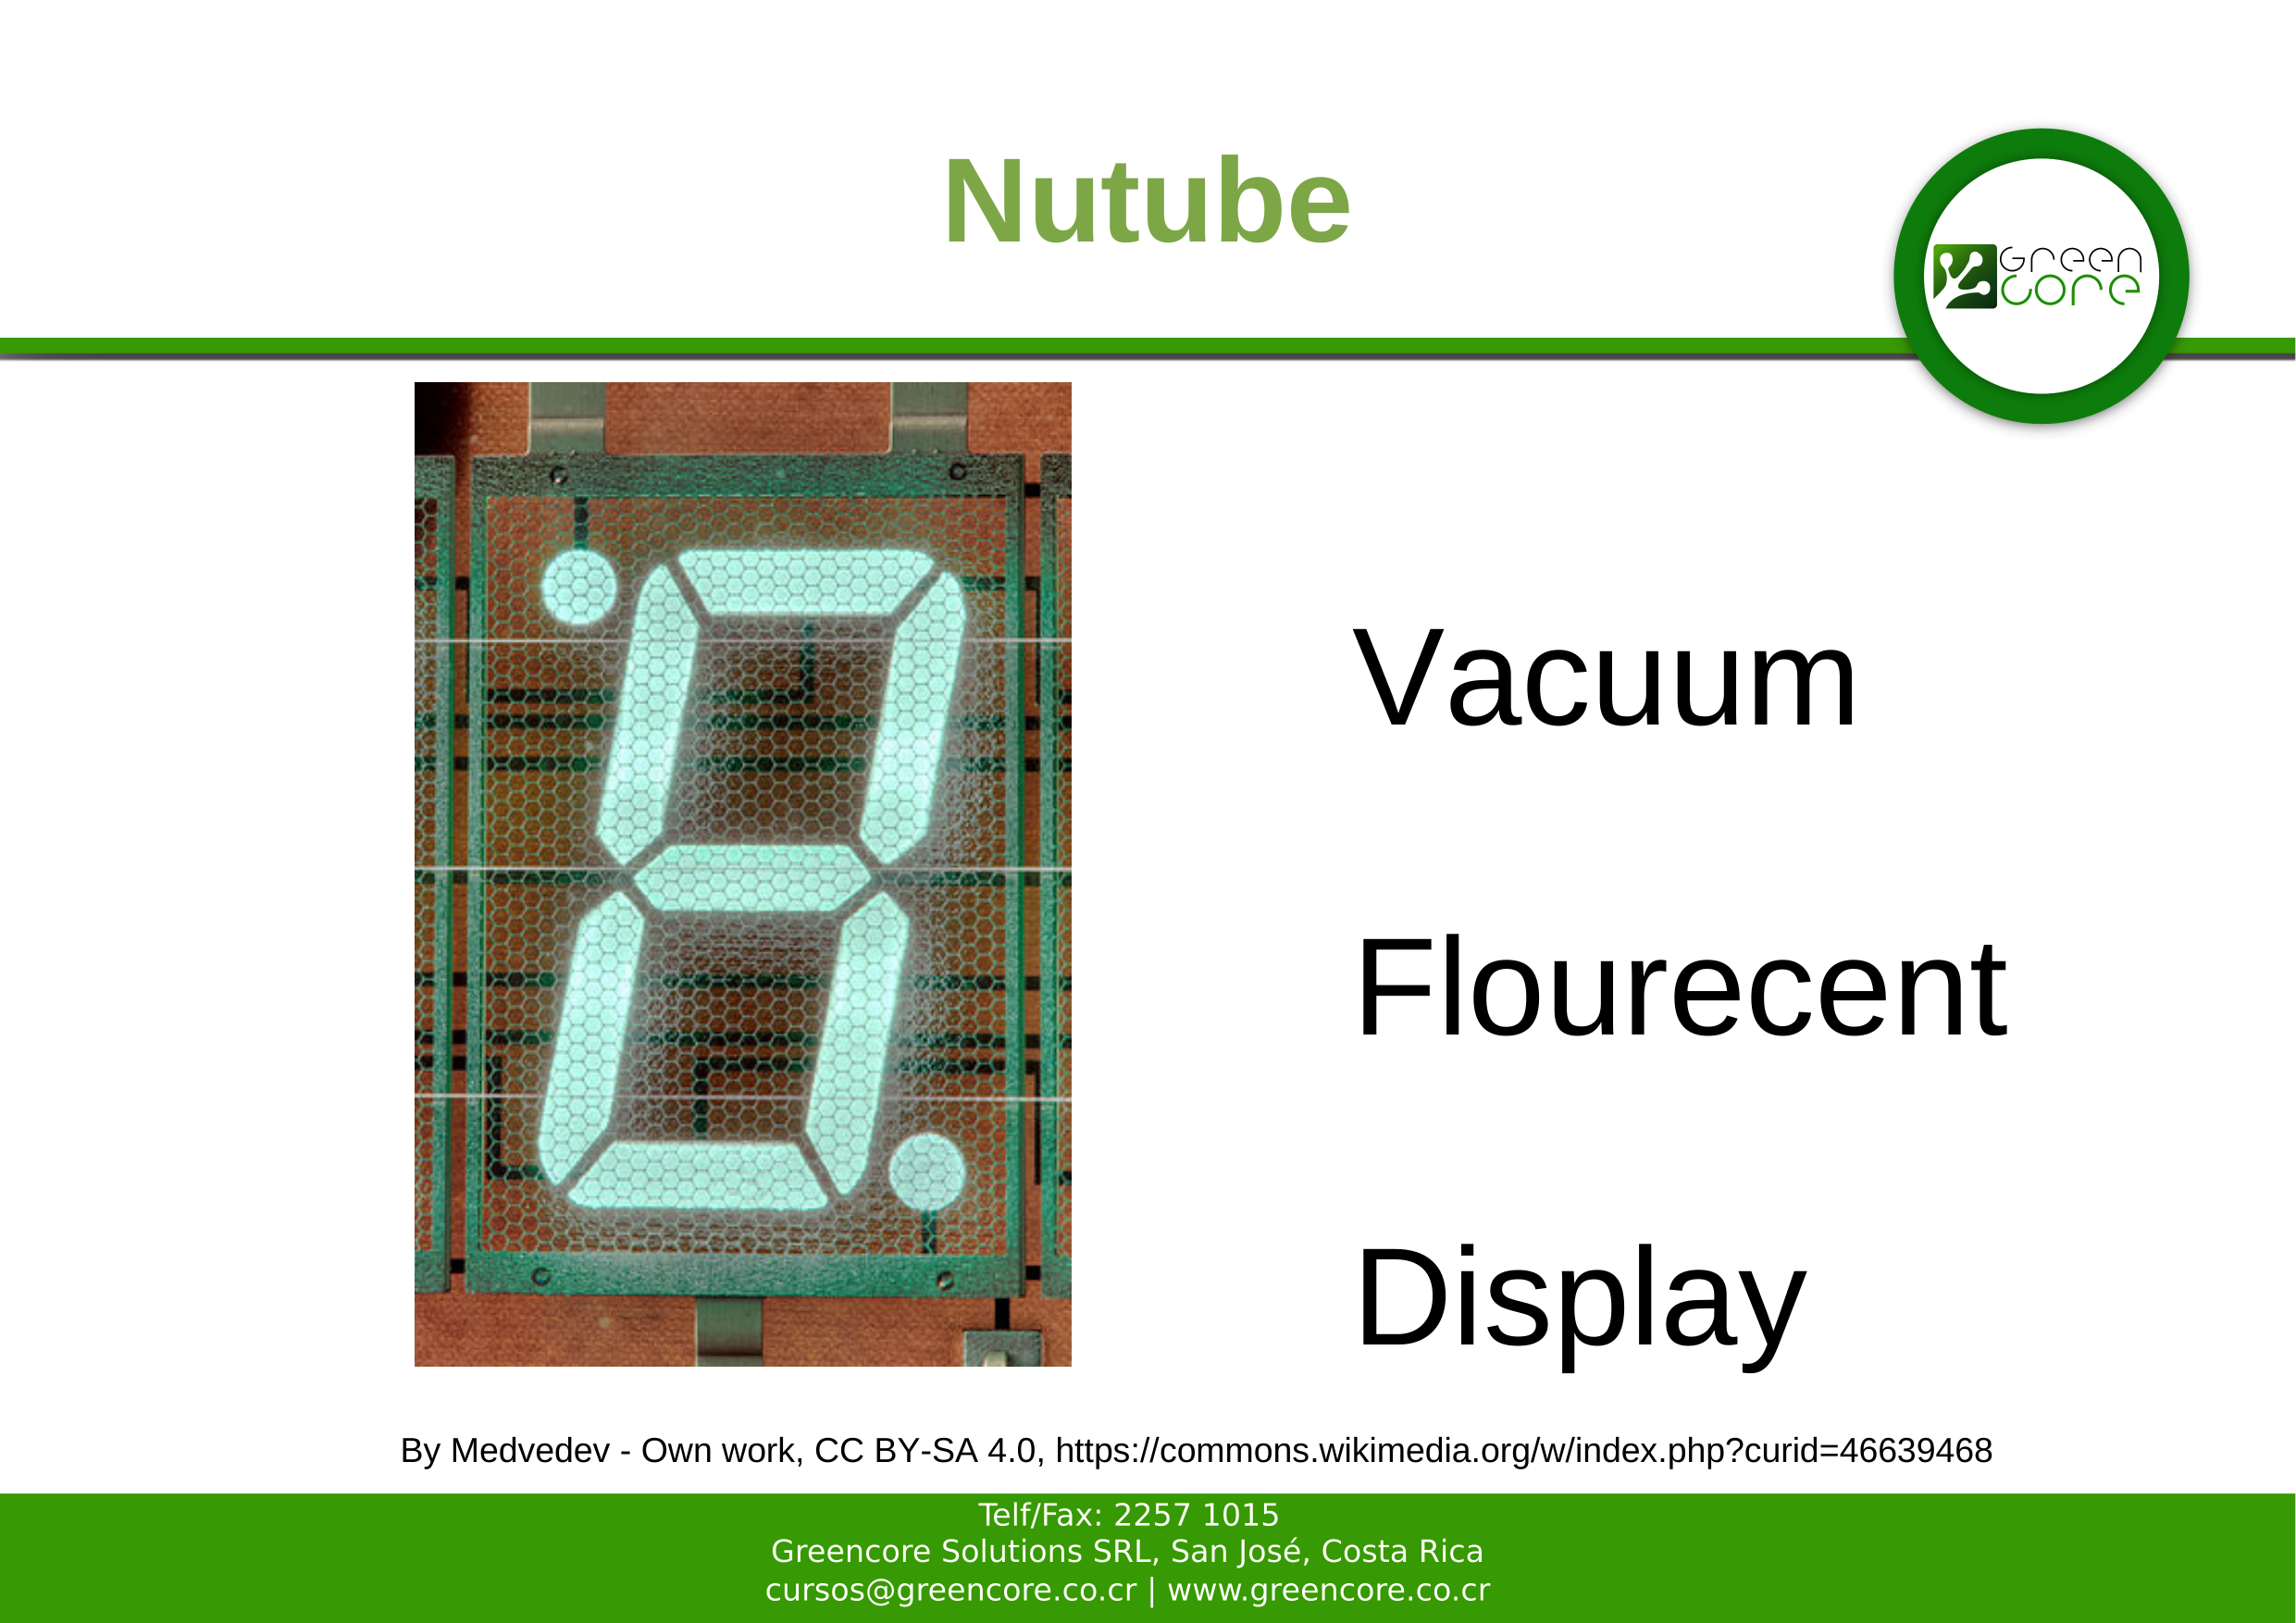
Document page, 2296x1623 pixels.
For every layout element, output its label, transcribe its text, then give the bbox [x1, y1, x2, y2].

title Nutube [115, 64, 2181, 336]
picture [0, 0, 2296, 1623]
text_box By Medvedev - Own work, CC BY-SA 4.0, https://commons.wikimedia.org/w/index.php?curid=46639468 [386, 1424, 2008, 1478]
text_box Vacuum Flourecent Display [1338, 437, 2187, 1381]
